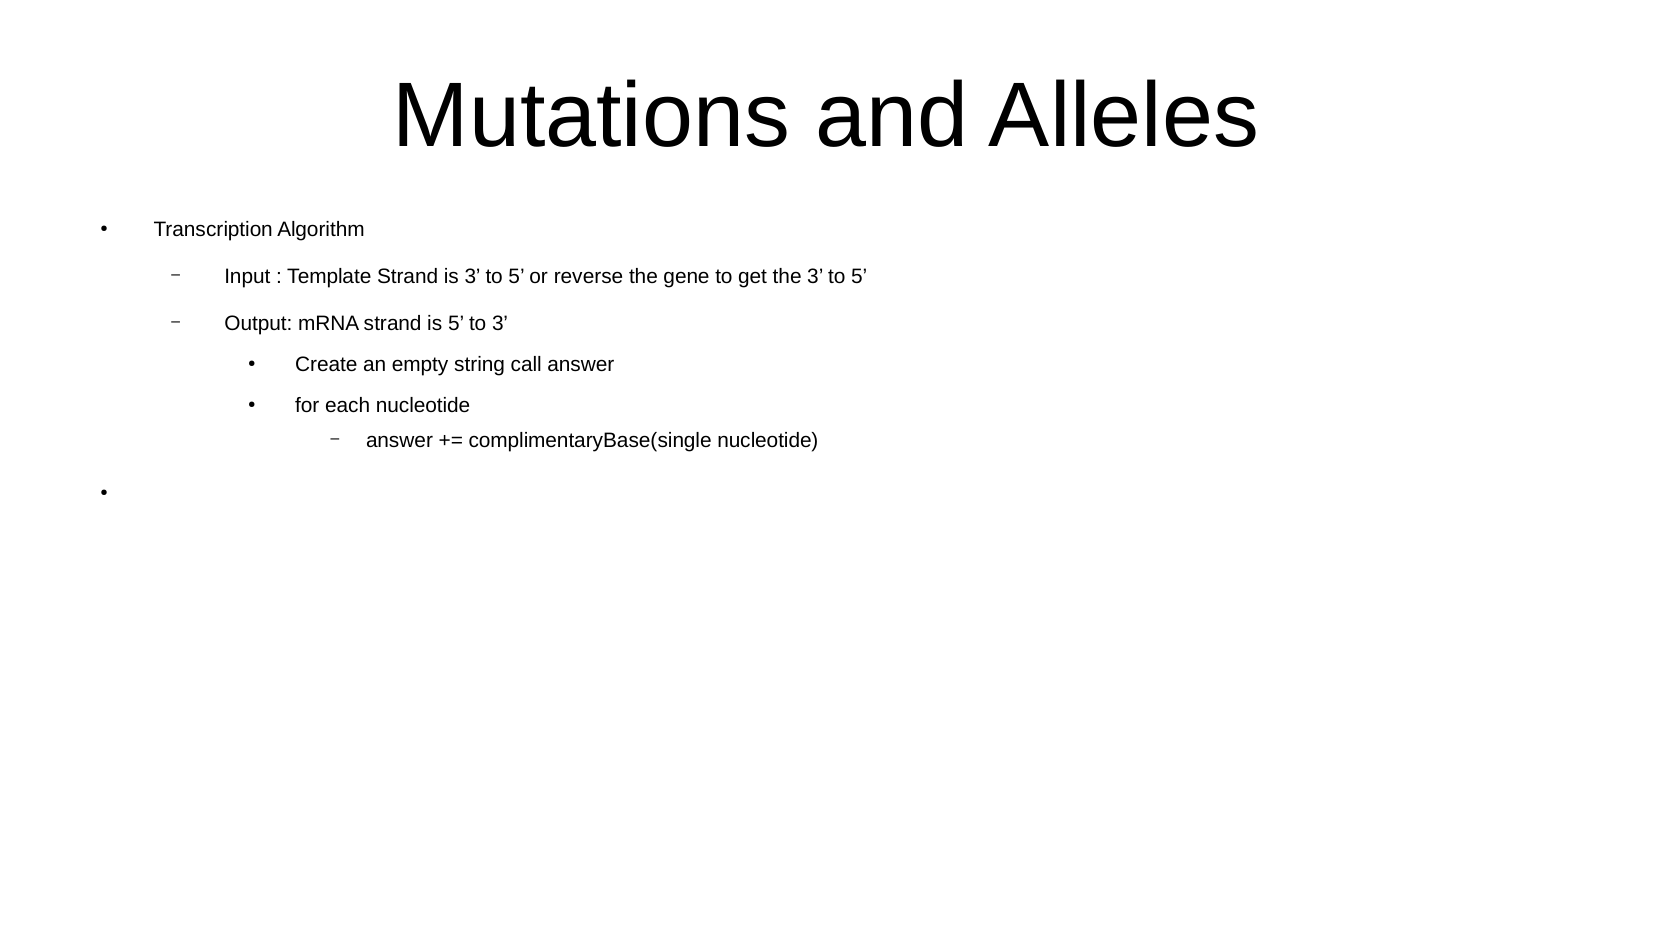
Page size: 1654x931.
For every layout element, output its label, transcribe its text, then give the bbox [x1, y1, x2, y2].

list Transcription Algorithm Input : Template Strand is 3’ to 5’ or reverse the gene to get the 3’ to 5’ Output: mRNA strand is 5’ to 3’ Create an empty string call answer for each nucleotide answer += complimentaryBase(single nucleotide) [82, 217, 1636, 901]
title Mutations and Alleles [82, 37, 1571, 193]
